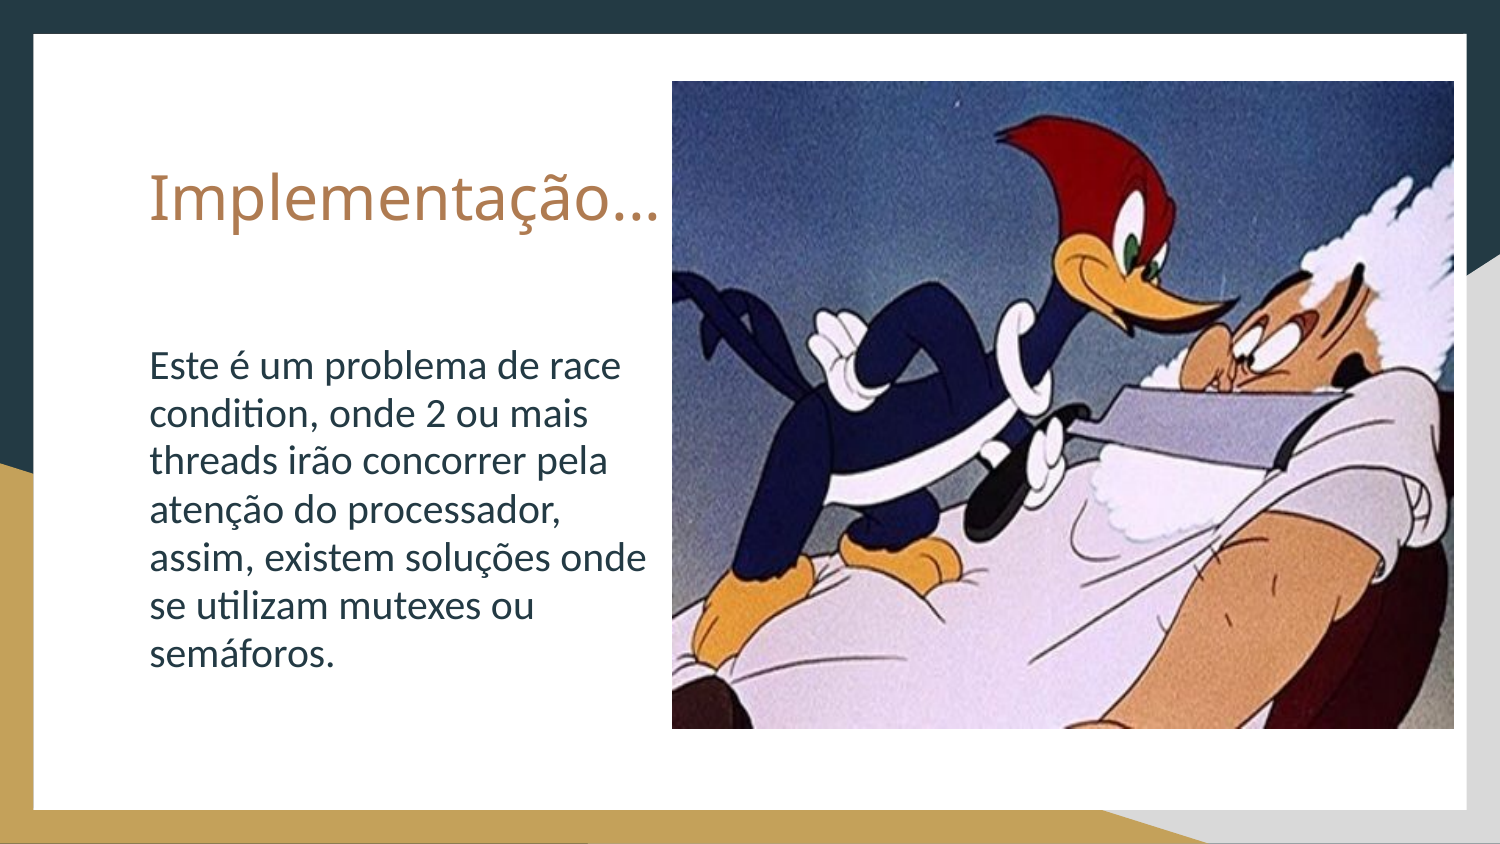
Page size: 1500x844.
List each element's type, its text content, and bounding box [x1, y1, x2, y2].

list Este é um problema de race condition, onde 2 ou mais threads irão concorrer pela atenção do processador, assim, existem soluções onde se utilizam mutexes ou semáforos. [134, 326, 672, 729]
title Implementação... [134, 138, 672, 296]
picture [672, 81, 1454, 729]
